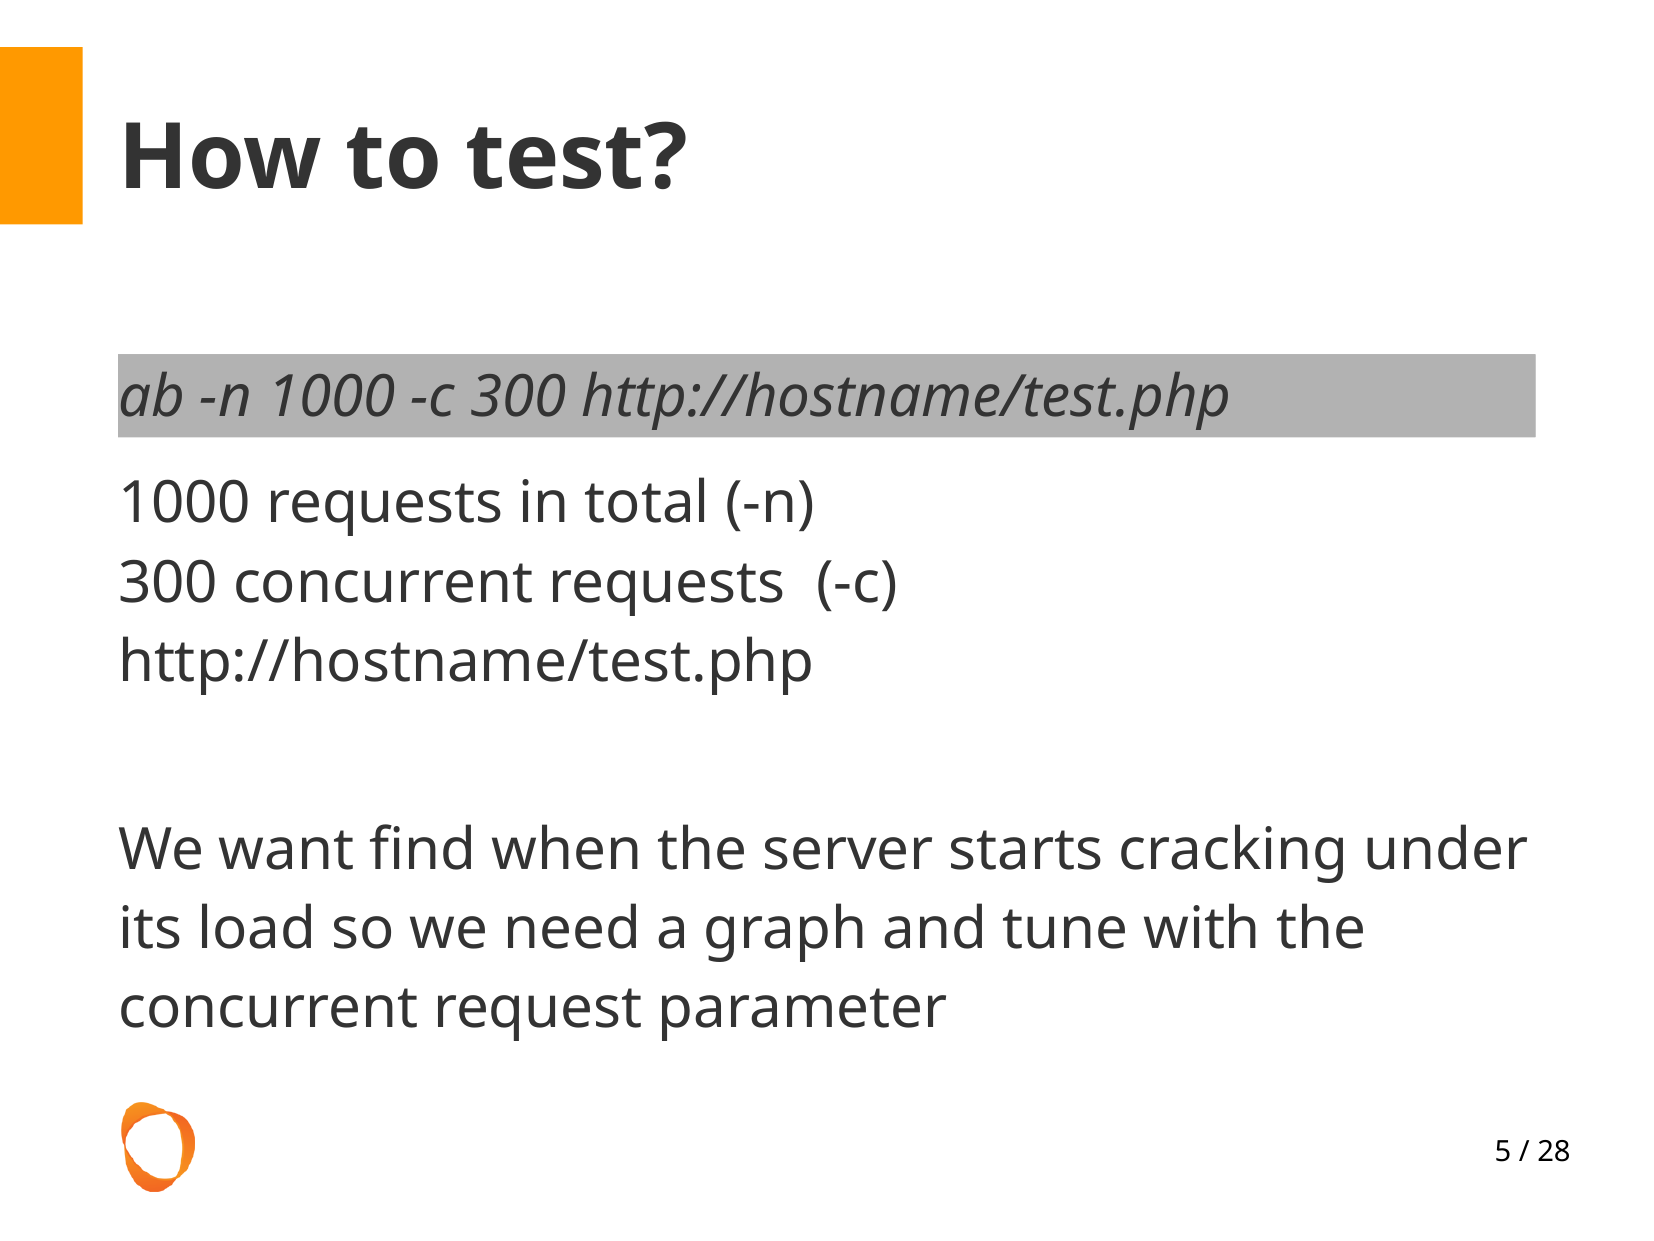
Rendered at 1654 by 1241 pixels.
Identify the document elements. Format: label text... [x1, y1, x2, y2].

title How to test? [118, 49, 1571, 257]
list ab -n 1000 -c 300 http://hostname/test.php [118, 354, 1536, 438]
picture [118, 1101, 196, 1193]
list 1000 requests in total (-n) 300 concurrent requests (-c) http://hostname/test.php We want find when the server starts cracking under its load so we need a graph and tune with the concurrent request parameter [118, 460, 1536, 1099]
